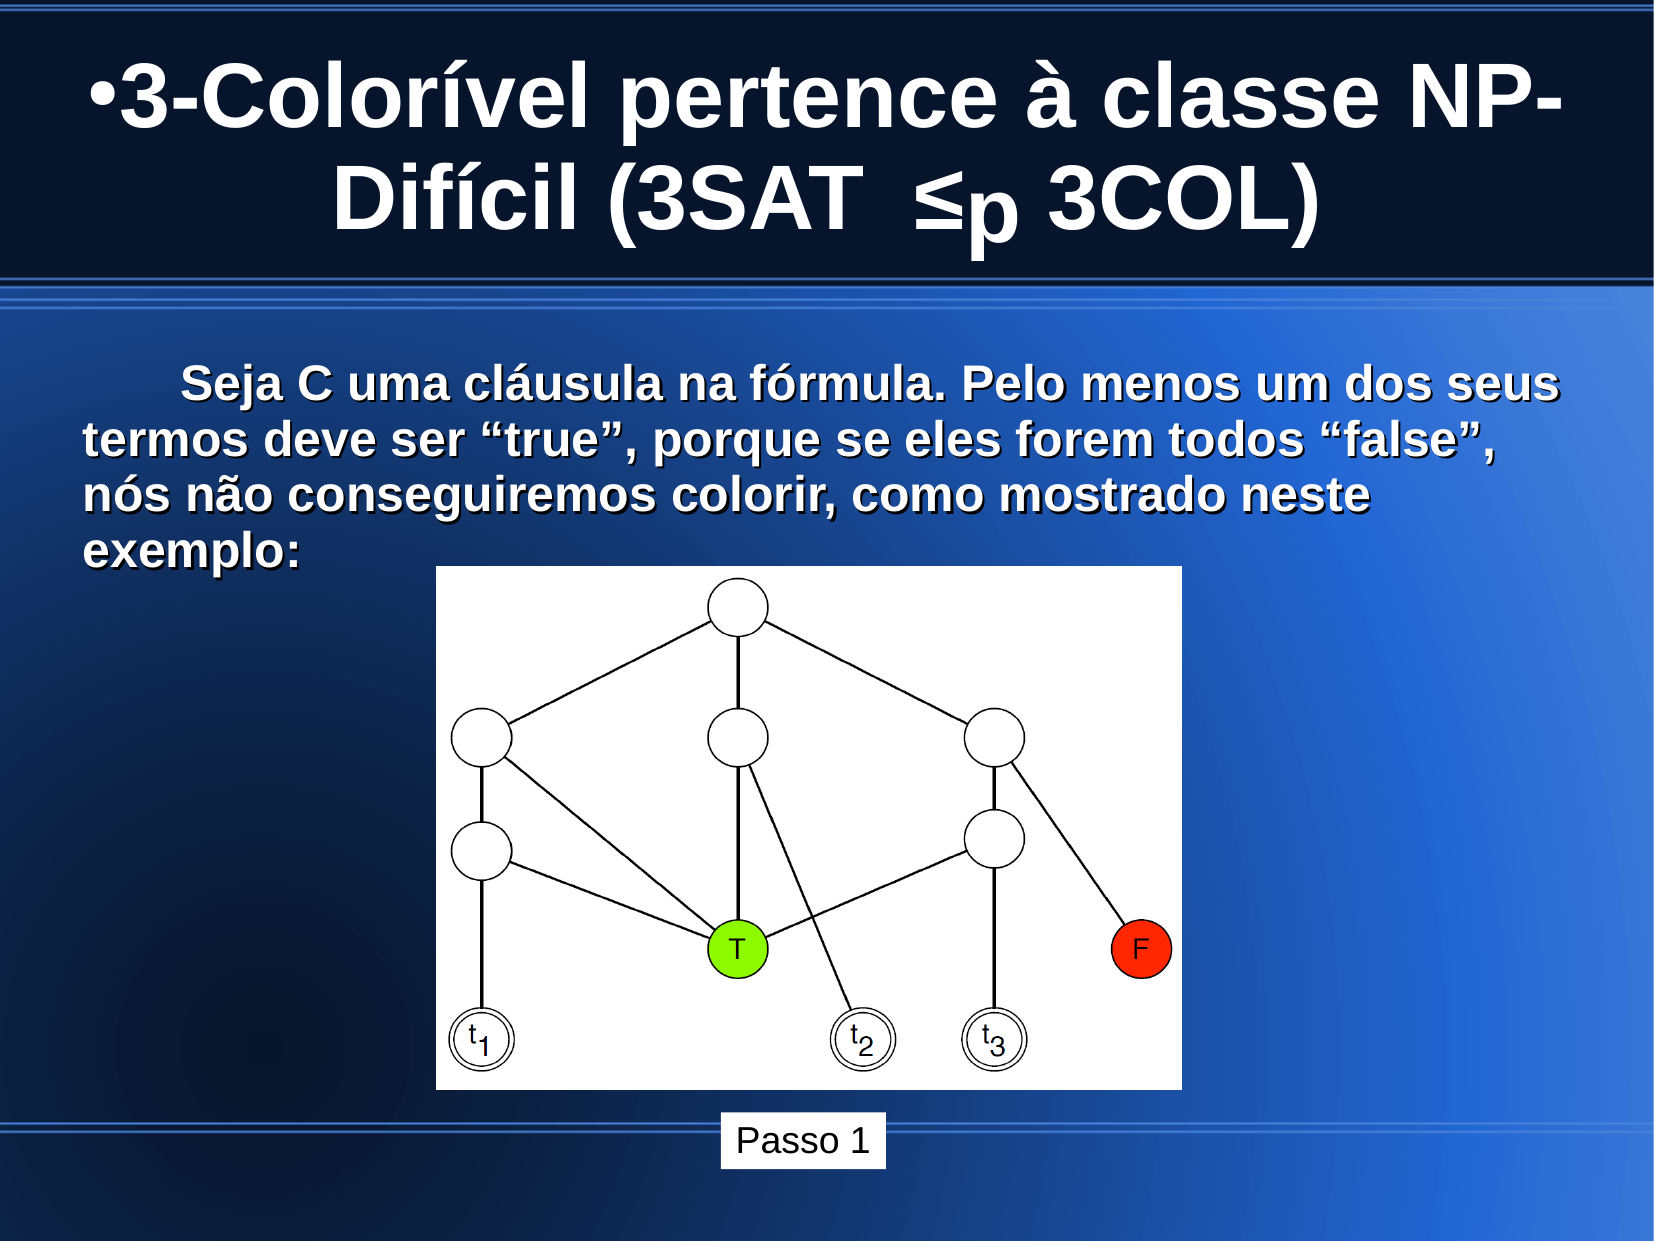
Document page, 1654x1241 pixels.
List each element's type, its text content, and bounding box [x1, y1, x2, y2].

picture [436, 566, 1182, 1091]
list Seja C uma cláusula na fórmula. Pelo menos um dos seus termos deve ser “true”, porque se eles forem todos “false”, nós não conseguiremos colorir, como mostrado neste exemplo: [82, 355, 1571, 1241]
title 3-Colorível pertence à classe NP-Difícil (3SAT ≤p 3COL) [82, 44, 1571, 262]
text_box Passo 1 [720, 1112, 886, 1170]
picture [0, 0, 1654, 1241]
